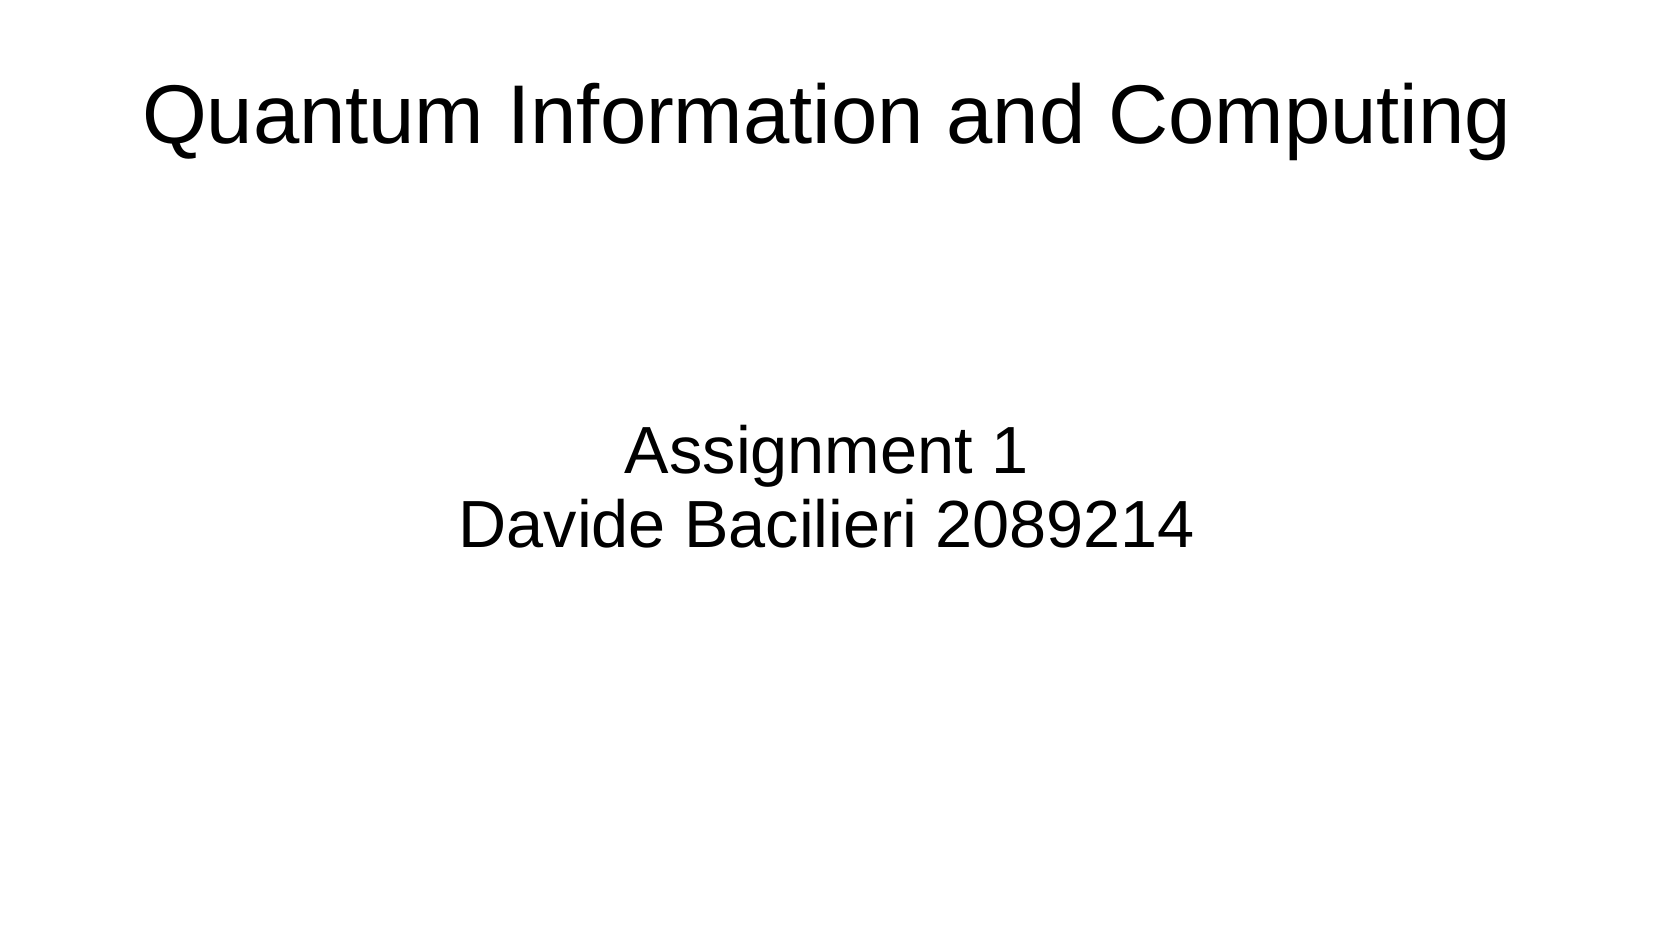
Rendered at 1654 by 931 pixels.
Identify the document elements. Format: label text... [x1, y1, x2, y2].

subtitle Assignment 1 Davide Bacilieri 2089214 [82, 217, 1571, 758]
title Quantum Information and Computing [82, 37, 1571, 193]
